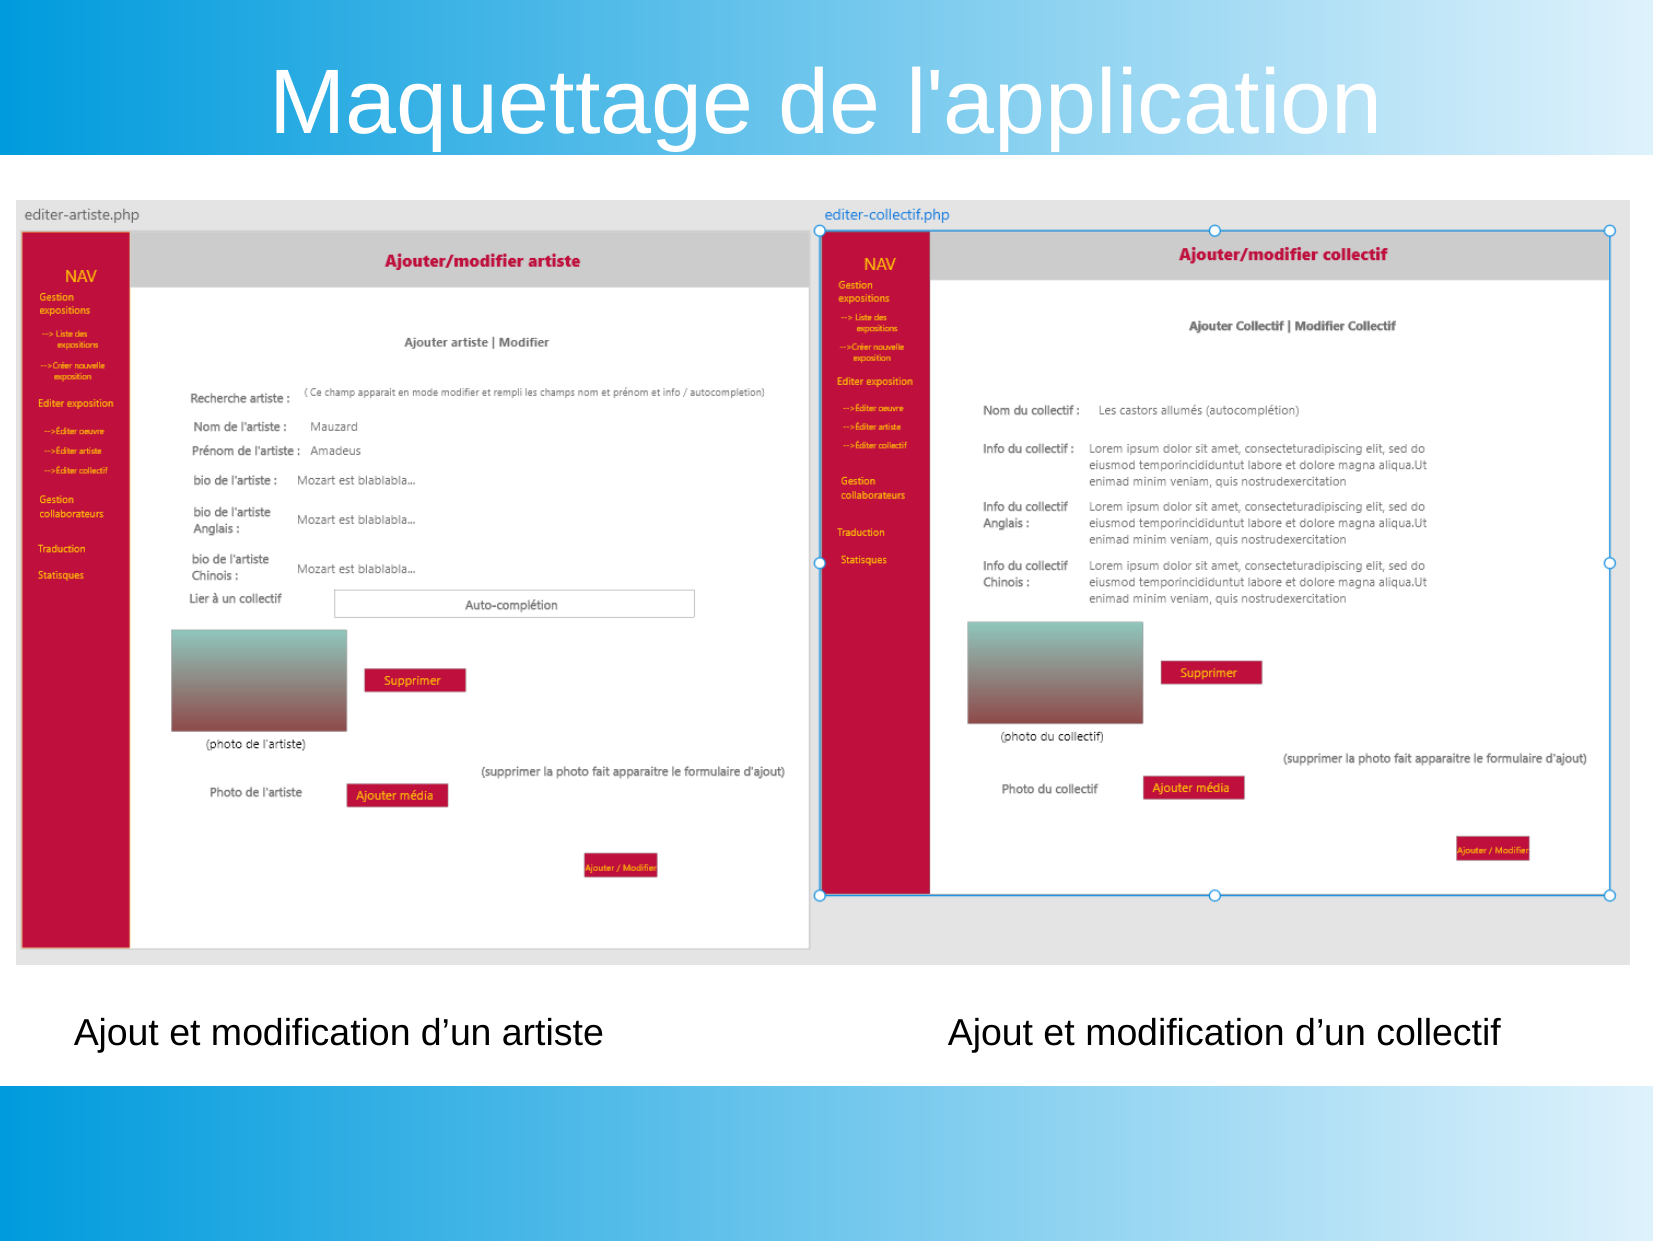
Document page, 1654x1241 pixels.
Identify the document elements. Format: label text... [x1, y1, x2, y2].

text_box Ajout et modification d’un artiste [59, 1003, 792, 1061]
title Maquettage de l'application [82, 49, 1571, 155]
text_box Ajout et modification d’un collectif [933, 1003, 1654, 1061]
picture [16, 200, 1630, 965]
